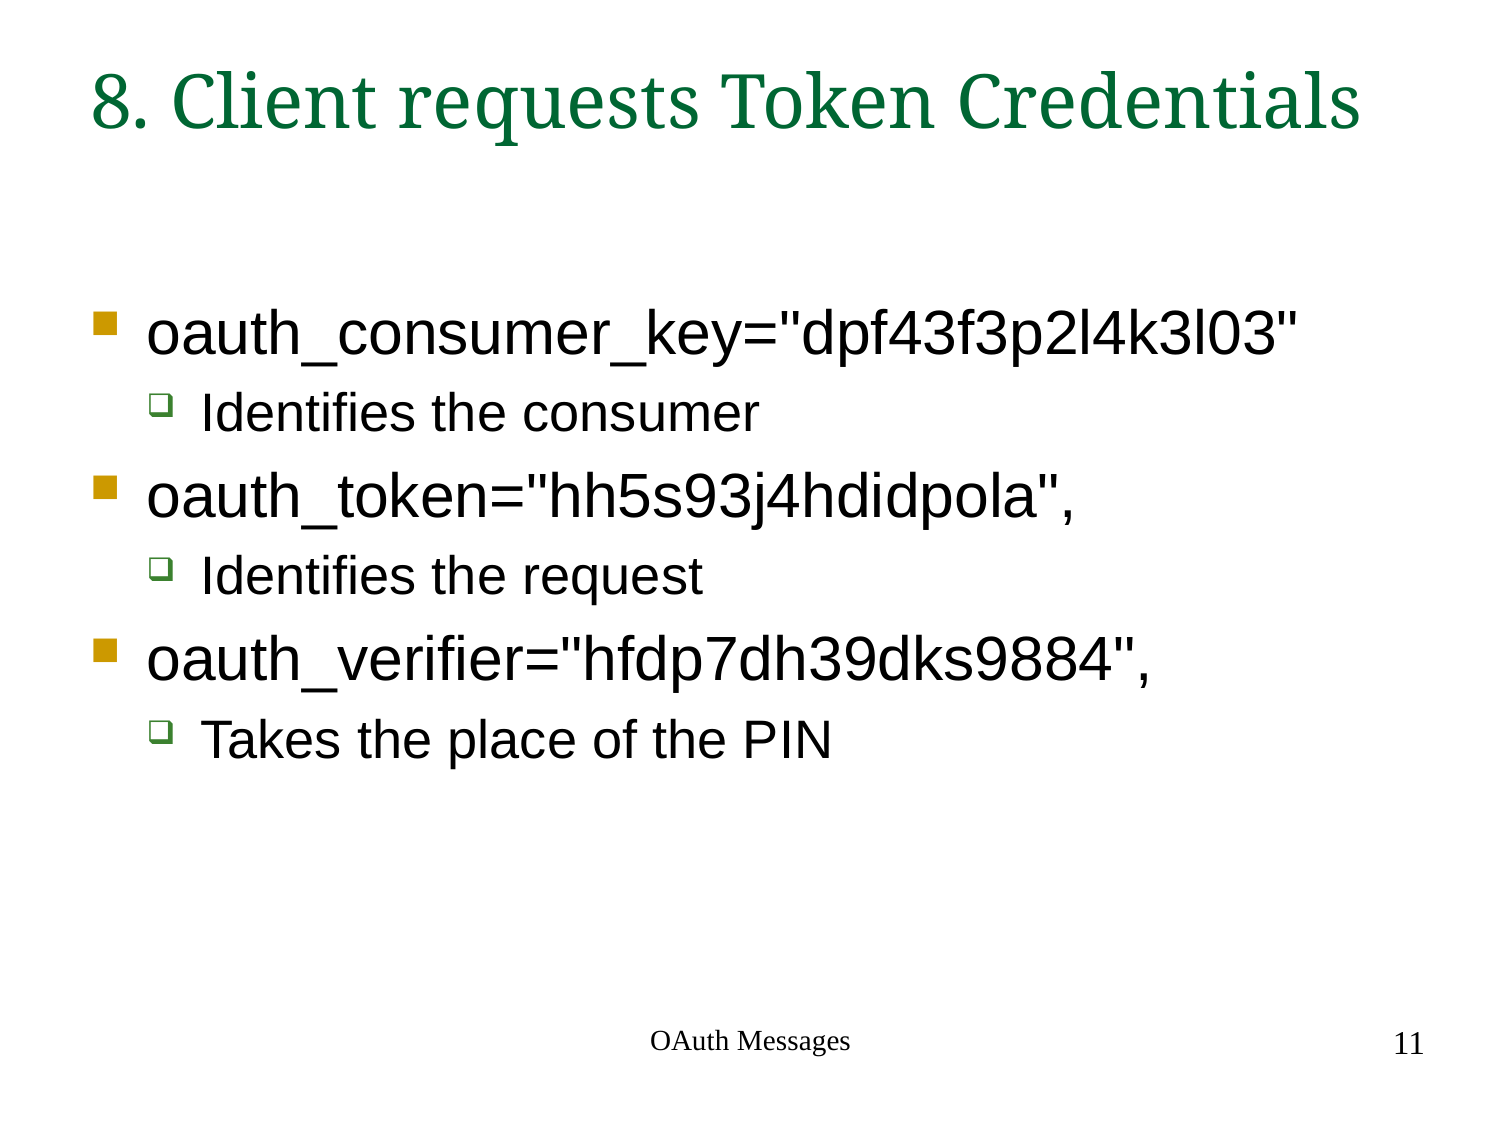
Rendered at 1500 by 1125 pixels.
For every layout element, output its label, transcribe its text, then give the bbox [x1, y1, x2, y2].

list oauth_consumer_key="dpf43f3p2l4k3l03" Identifies the consumer oauth_token="hh5s93j4hdidpola", Identifies the request oauth_verifier="hfdp7dh39dks9884", Takes the place of the PIN [75, 284, 1425, 1028]
title 8. Client requests Token Credentials [75, 45, 1425, 233]
